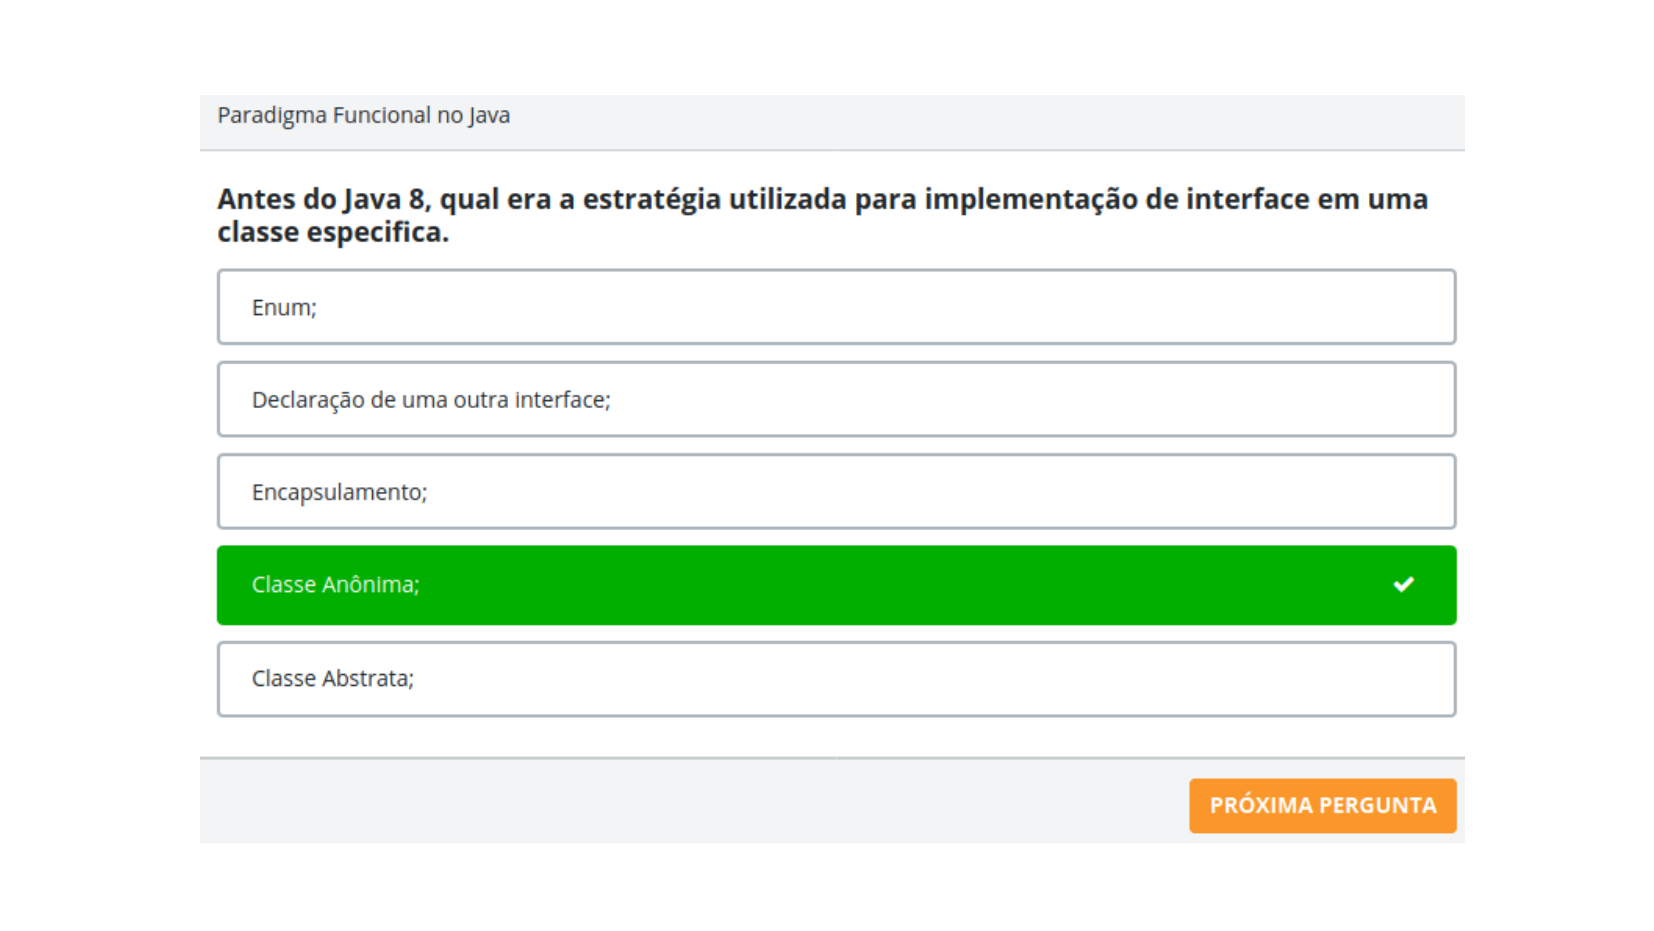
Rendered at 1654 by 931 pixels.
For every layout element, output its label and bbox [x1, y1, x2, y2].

picture [200, 95, 1465, 843]
